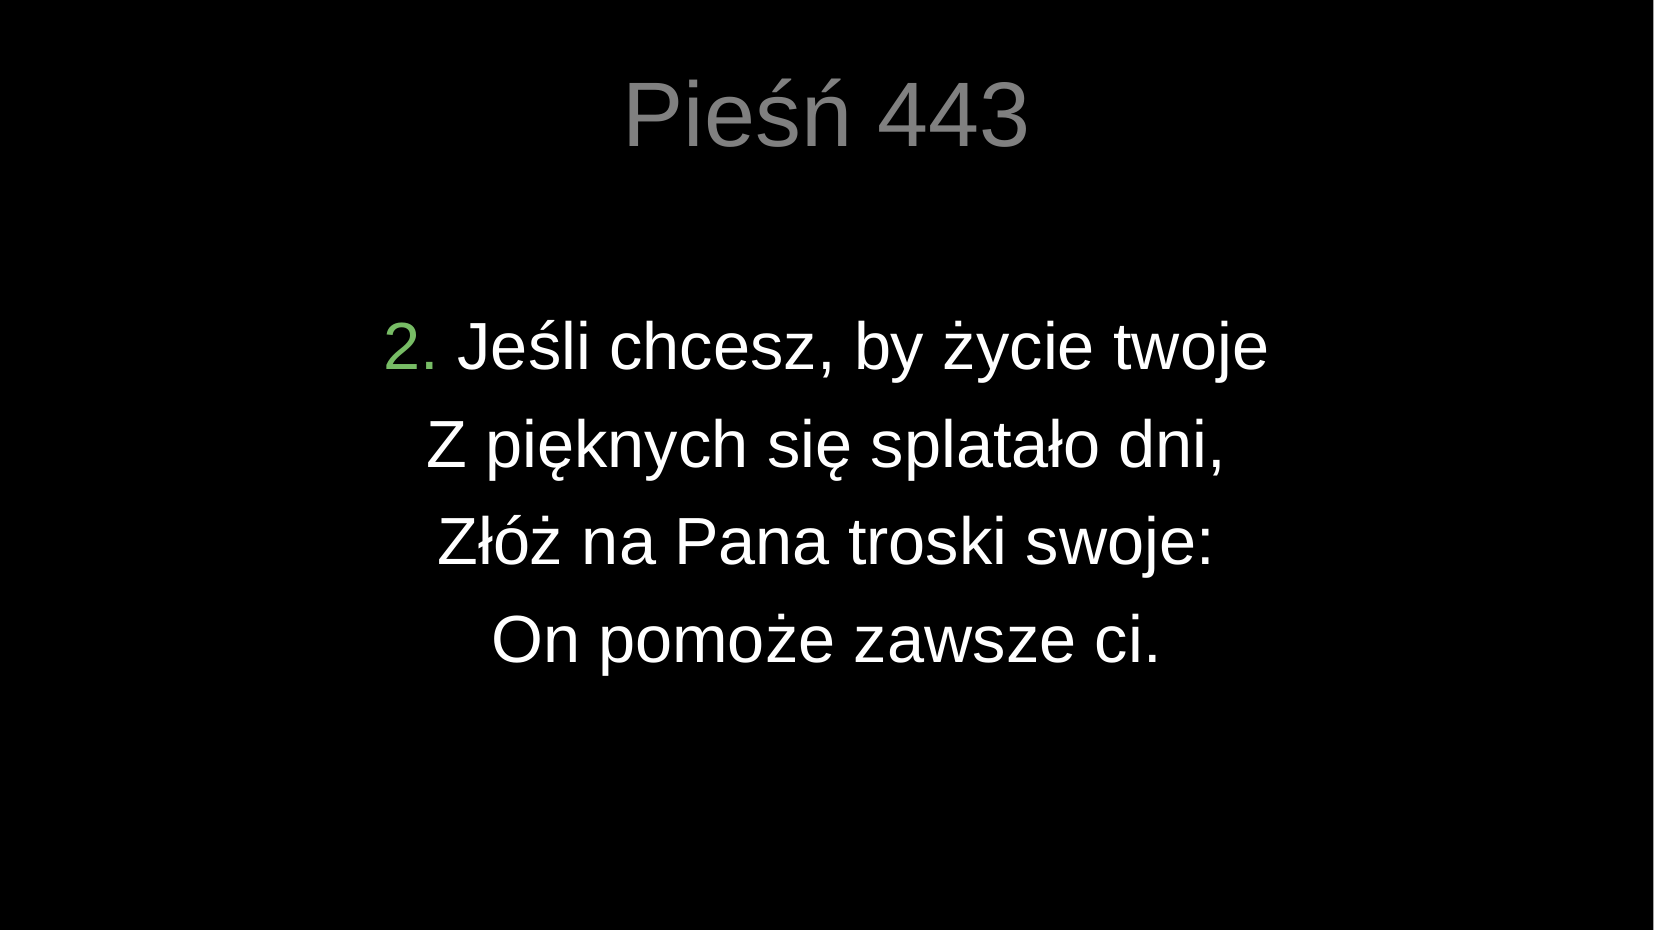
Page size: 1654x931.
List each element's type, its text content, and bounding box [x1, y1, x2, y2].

title Pieśń 443 [82, 37, 1571, 193]
subtitle 2. Jeśli chcesz, by życie twoje Z pięknych się splatało dni, Złóż na Pana troski swoje: On pomoże zawsze ci. [82, 217, 1571, 757]
